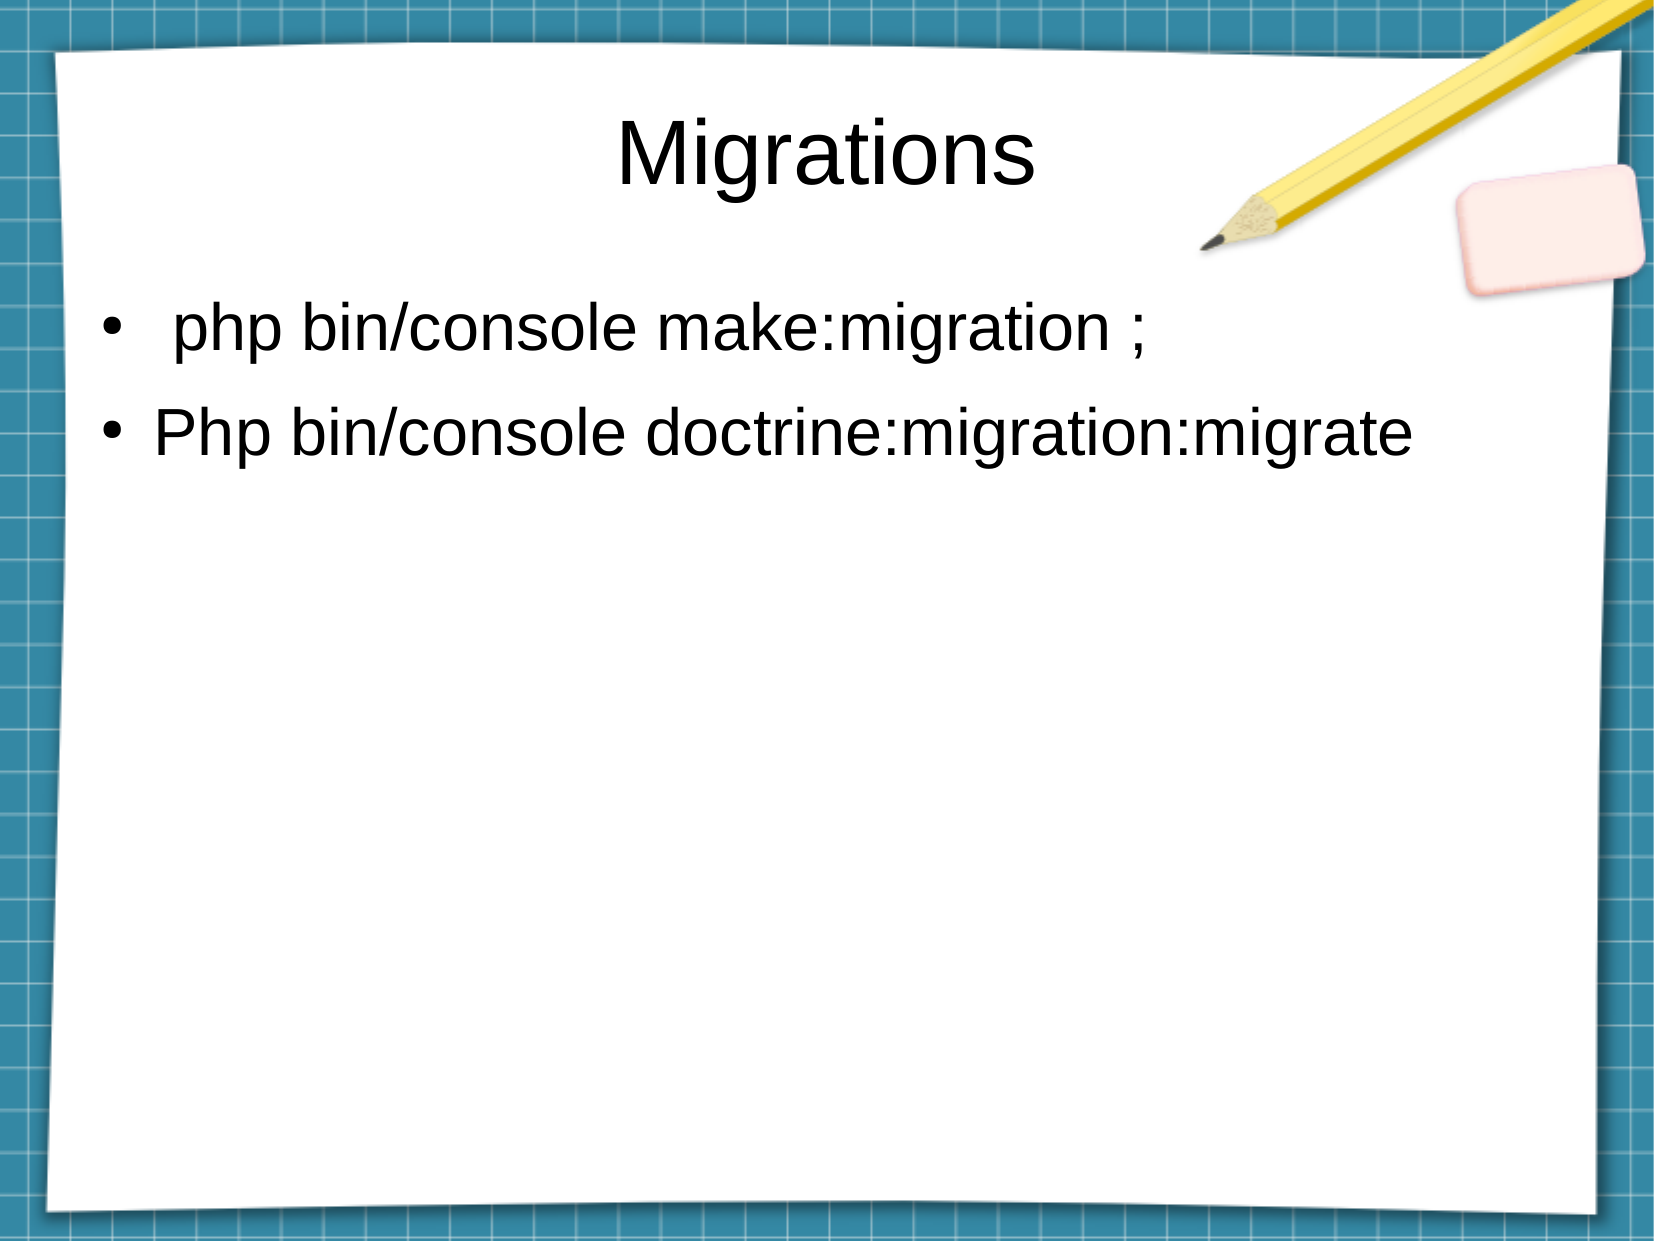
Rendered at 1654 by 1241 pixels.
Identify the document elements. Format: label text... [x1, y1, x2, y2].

picture [0, 0, 1654, 1241]
title Migrations [82, 49, 1571, 257]
list php bin/console make:migration ; Php bin/console doctrine:migration:migrate [82, 290, 1571, 1010]
